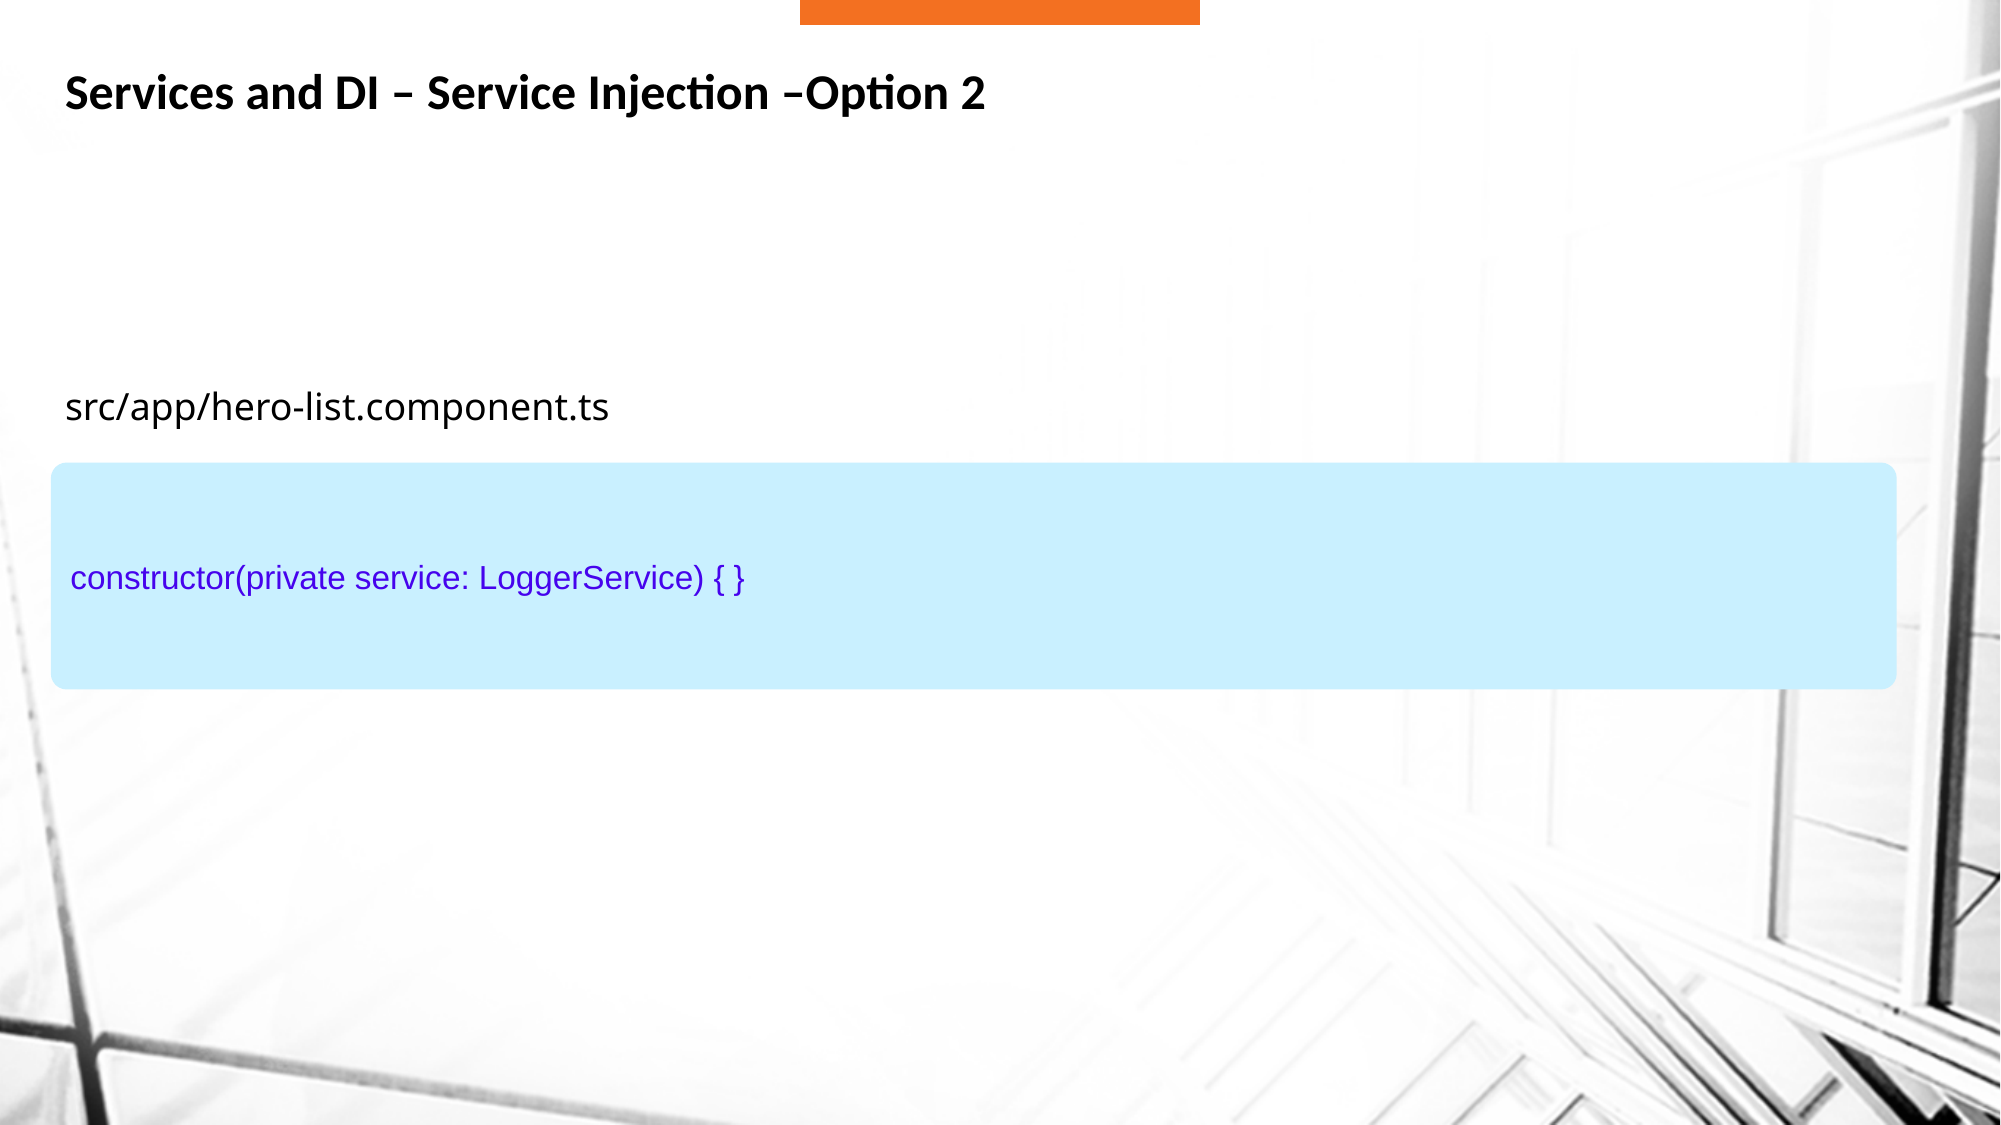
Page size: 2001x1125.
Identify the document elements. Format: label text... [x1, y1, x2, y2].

title Services and DI – Service Injection –Option 2 [50, 63, 1951, 150]
text_box constructor(private service: LoggerService) { } [50, 462, 1897, 690]
text_box src/app/hero-list.component.ts [50, 375, 635, 435]
